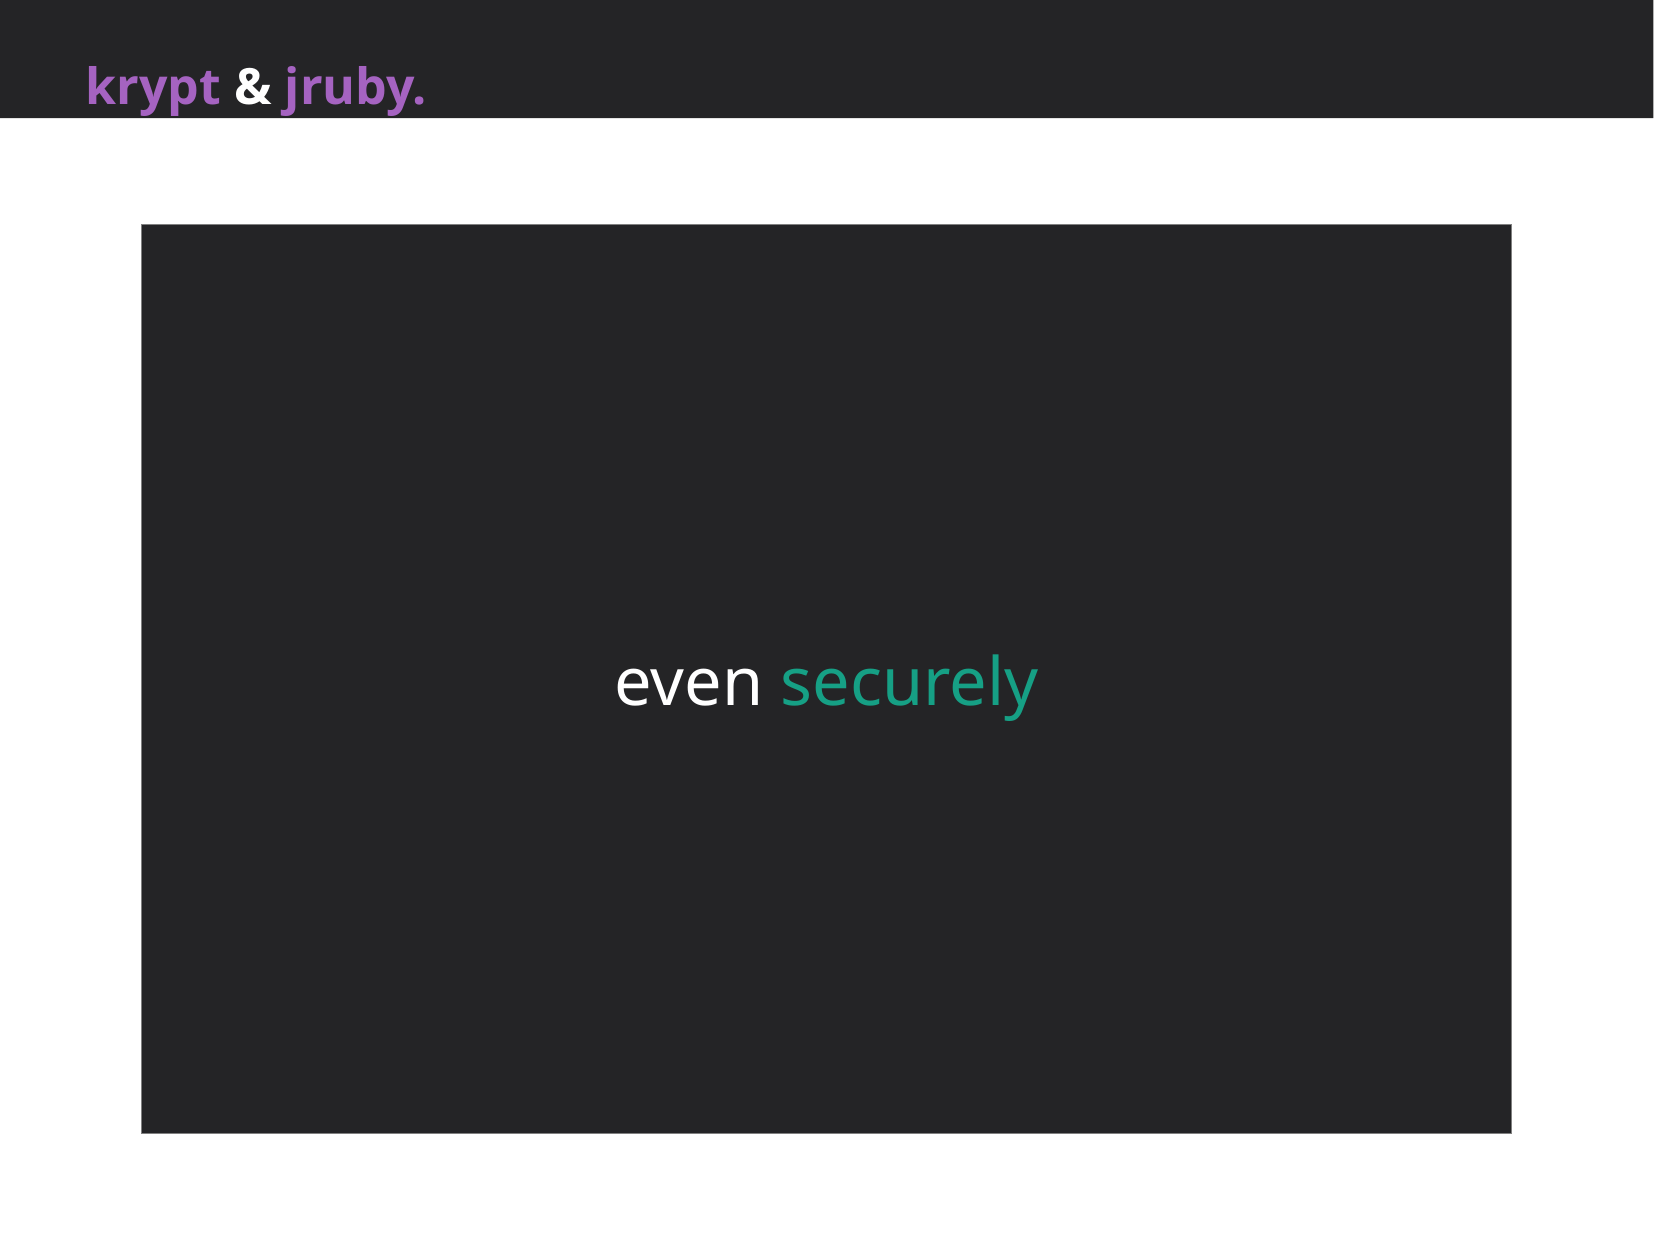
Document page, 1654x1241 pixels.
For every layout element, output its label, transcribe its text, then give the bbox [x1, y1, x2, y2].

text_box even securely [141, 224, 1512, 1134]
text_box krypt & jruby. [70, 43, 1359, 119]
text_box [165, 531, 1441, 1087]
text_box [0, 0, 1654, 119]
